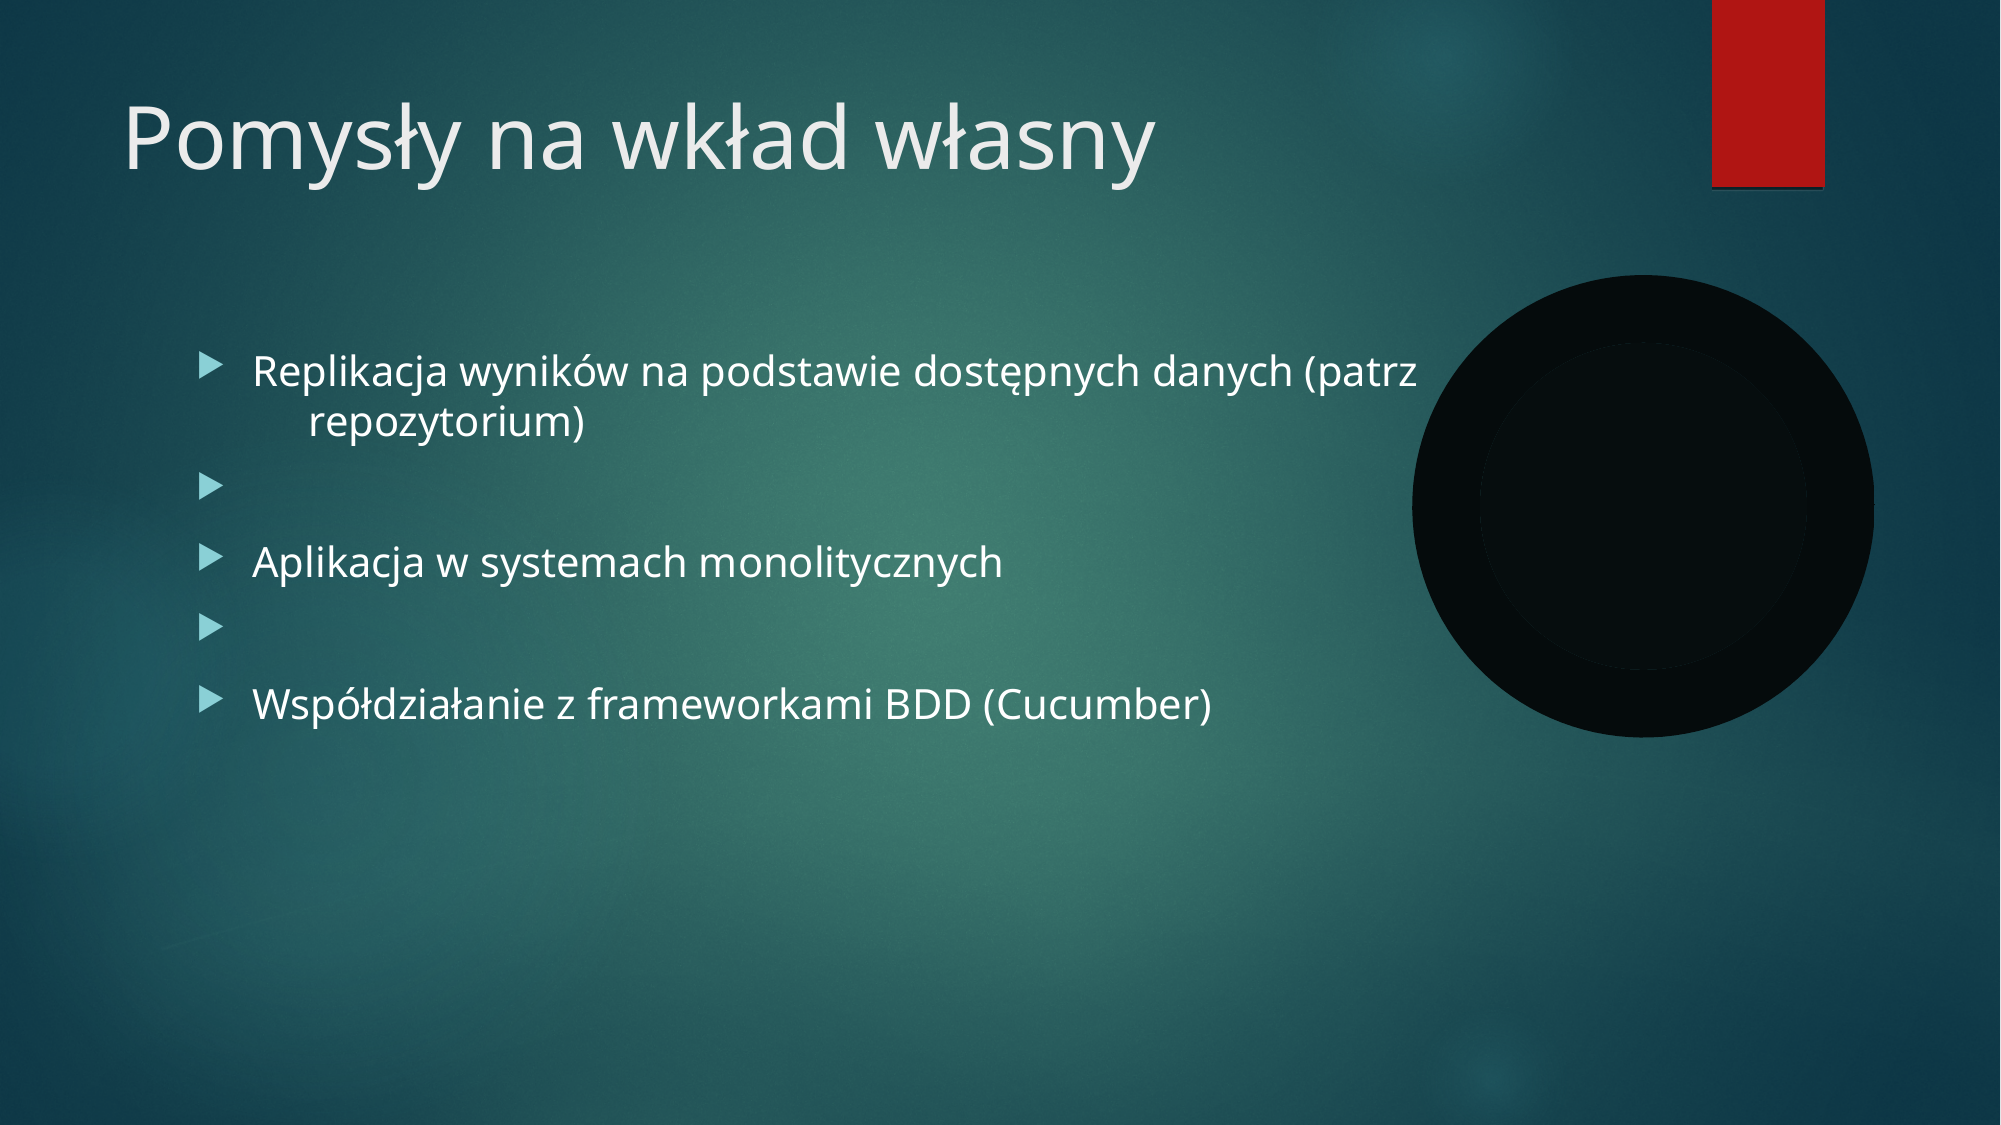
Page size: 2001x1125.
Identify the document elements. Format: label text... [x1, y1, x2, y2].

list Replikacja wyników na podstawie dostępnych danych (patrz repozytorium) Aplikacja w systemach monolitycznych Współdziałanie z frameworkami BDD (Cucumber) [181, 336, 1649, 1026]
title Pomysły na wkład własny [106, 74, 1649, 305]
